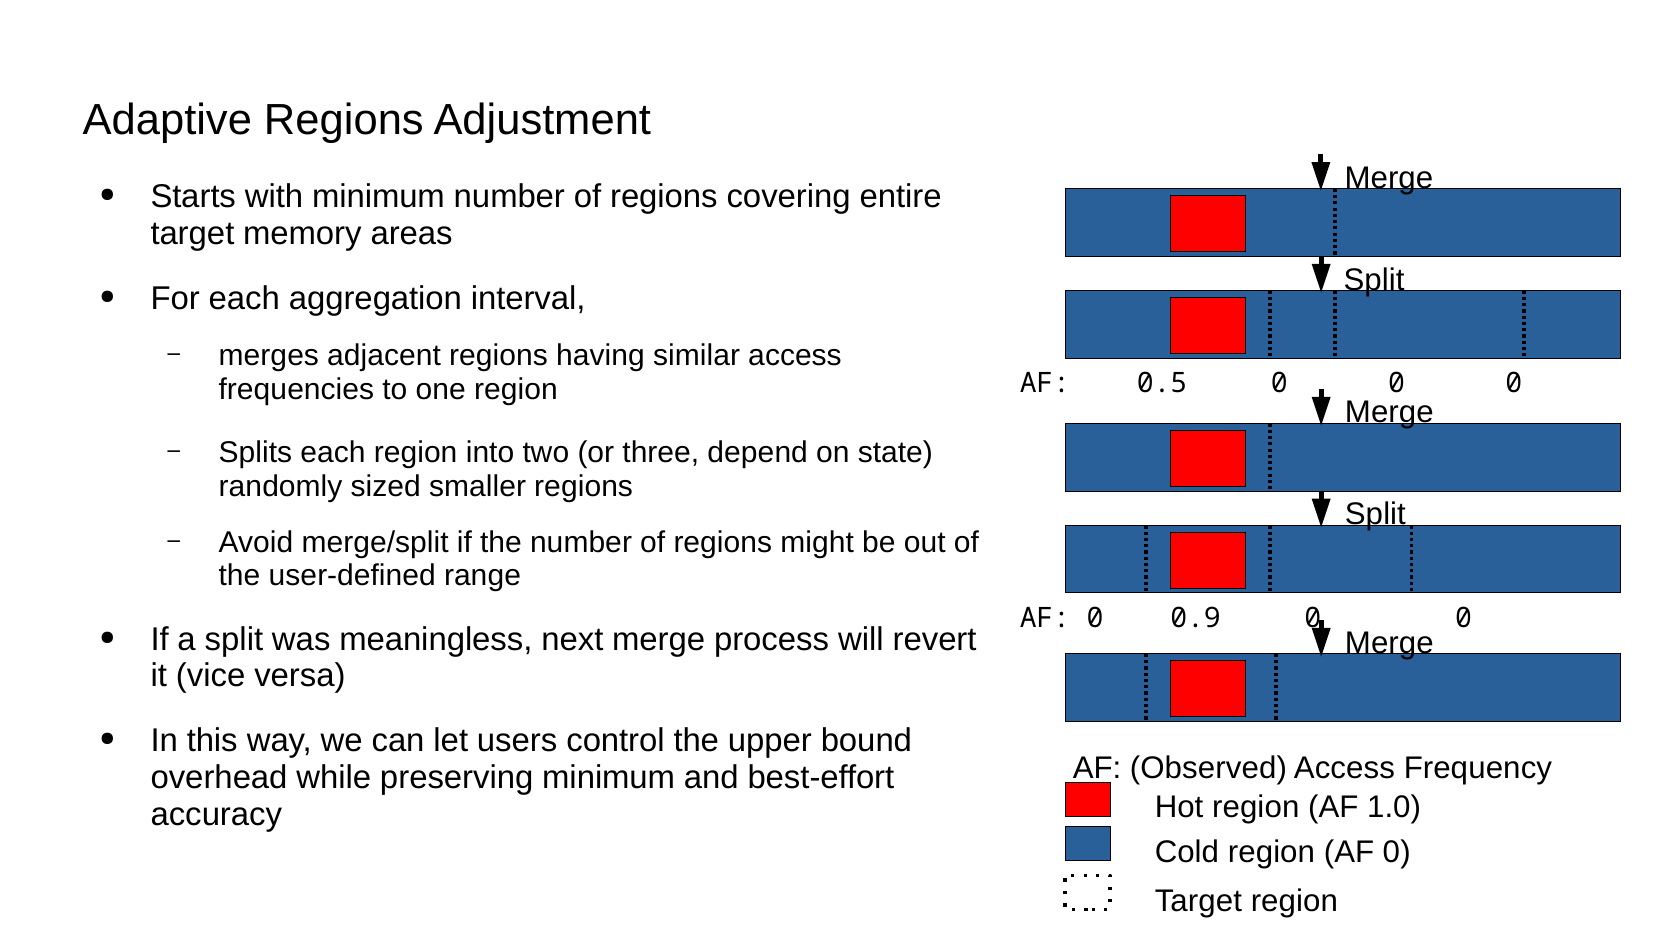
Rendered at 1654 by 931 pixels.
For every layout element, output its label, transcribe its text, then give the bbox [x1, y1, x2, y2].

text_box [1065, 188, 1621, 257]
text_box [1065, 290, 1621, 354]
text_box Target region [1140, 875, 1366, 925]
text_box Merge [1330, 633, 1526, 668]
text_box Merge [1329, 152, 1525, 203]
list Starts with minimum number of regions covering entire target memory areas For each aggregation interval, merges adjacent regions having similar access frequencies to one region Splits each region into two (or three, depend on state) randomly sized smaller regions Avoid merge/split if the number of regions might be out of the user-defined range If a split was meaningless, next merge process will revert it (vice versa) In this way, we can let users control the upper bound overhead while preserving minimum and best-effort accuracy [82, 177, 991, 833]
text_box AF: 0.5 0 0 0 [1005, 354, 1651, 398]
text_box [1065, 875, 1111, 910]
text_box Cold region (AF 0) [1140, 826, 1486, 885]
text_box [1065, 806, 1111, 817]
text_box Split [1328, 255, 1524, 319]
text_box [1065, 826, 1111, 861]
text_box [1065, 653, 1621, 722]
text_box AF: (Observed) Access Frequency [1058, 742, 1591, 806]
text_box Hot region (AF 1.0) [1140, 782, 1621, 832]
text_box Split [1330, 489, 1526, 539]
title Adaptive Regions Adjustment [82, 81, 1571, 157]
text_box [1065, 423, 1621, 492]
text_box [1065, 525, 1621, 589]
text_box AF: 0 0.9 0 0 [1005, 589, 1651, 633]
text_box Merge [1330, 398, 1526, 437]
